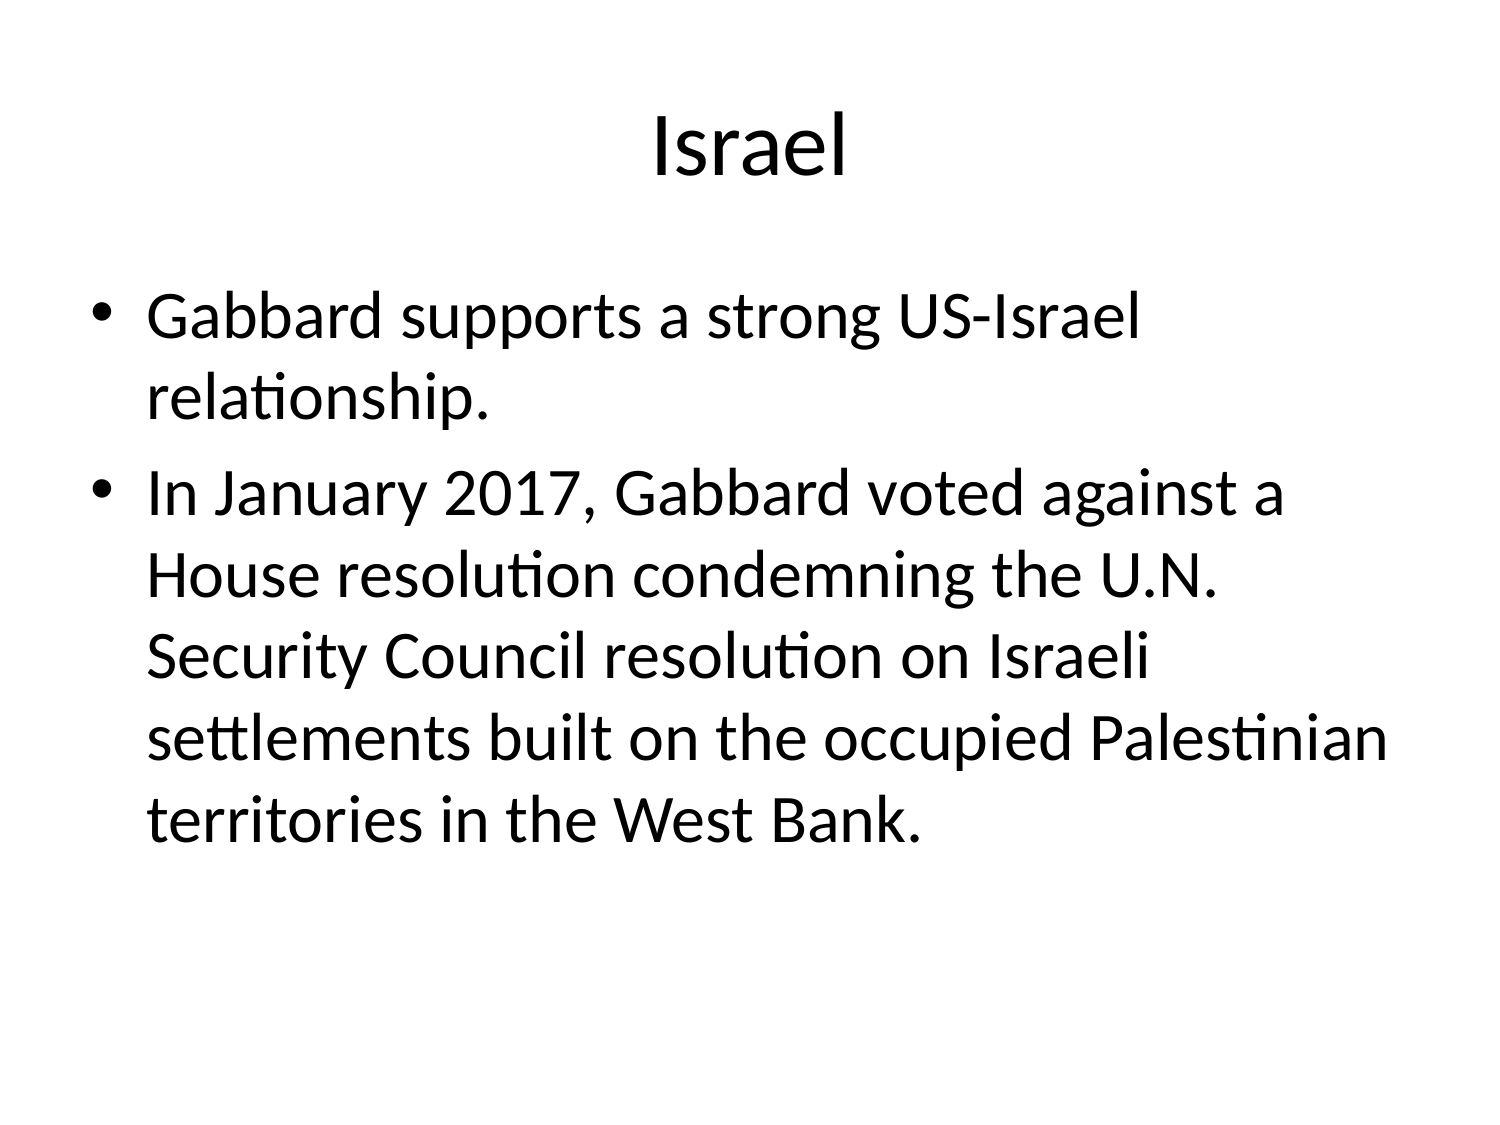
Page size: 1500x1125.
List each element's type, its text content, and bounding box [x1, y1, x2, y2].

title Israel [75, 45, 1425, 233]
list Gabbard supports a strong US-Israel relationship. In January 2017, Gabbard voted against a House resolution condemning the U.N. Security Council resolution on Israeli settlements built on the occupied Palestinian territories in the West Bank. [75, 262, 1425, 1005]
